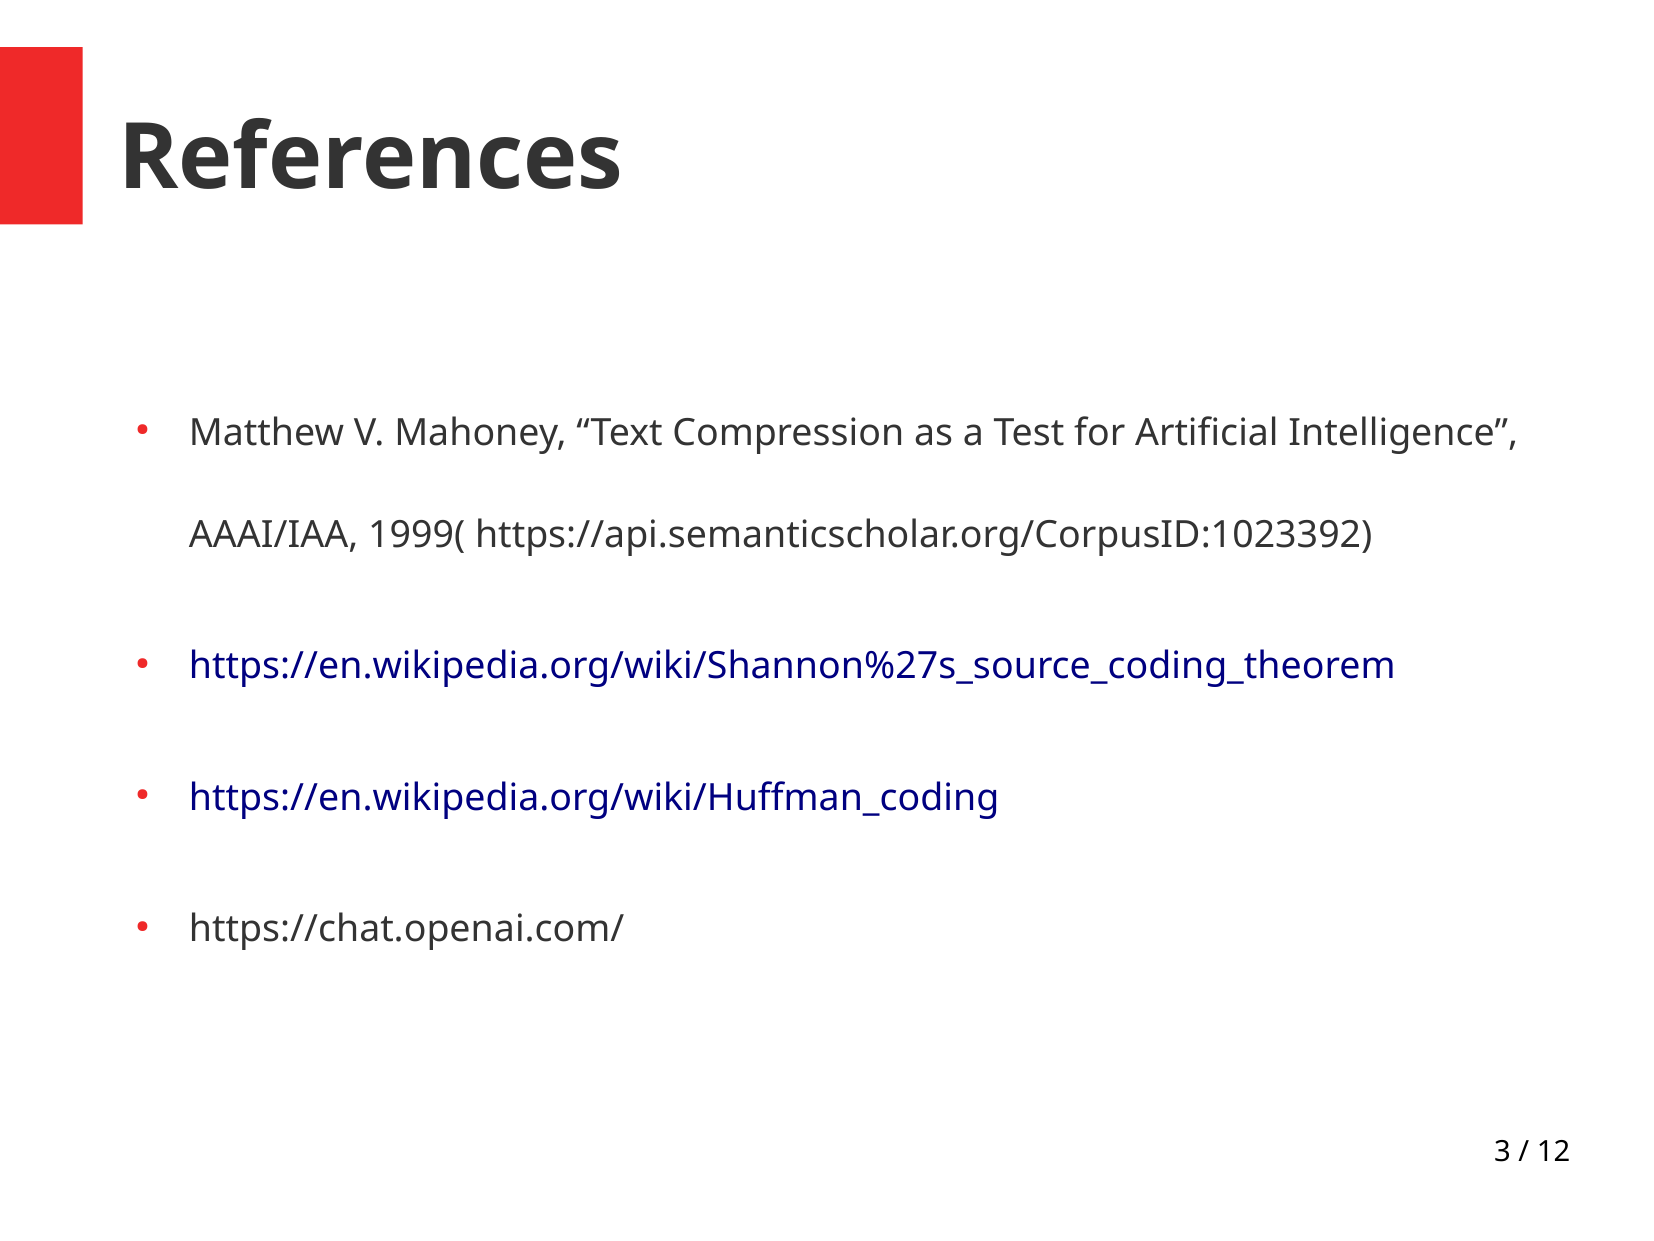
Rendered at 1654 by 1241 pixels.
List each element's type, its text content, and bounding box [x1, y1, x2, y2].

title References [118, 49, 1571, 257]
list Matthew V. Mahoney, “Text Compression as a Test for Artificial Intelligence”, AAAI/IAA, 1999( https://api.semanticscholar.org/CorpusID:1023392) https://en.wikipedia.org/wiki/Shannon%27s_source_coding_theorem https://en.wikipedia.org/wiki/Huffman_coding https://chat.openai.com/ [118, 354, 1535, 1074]
